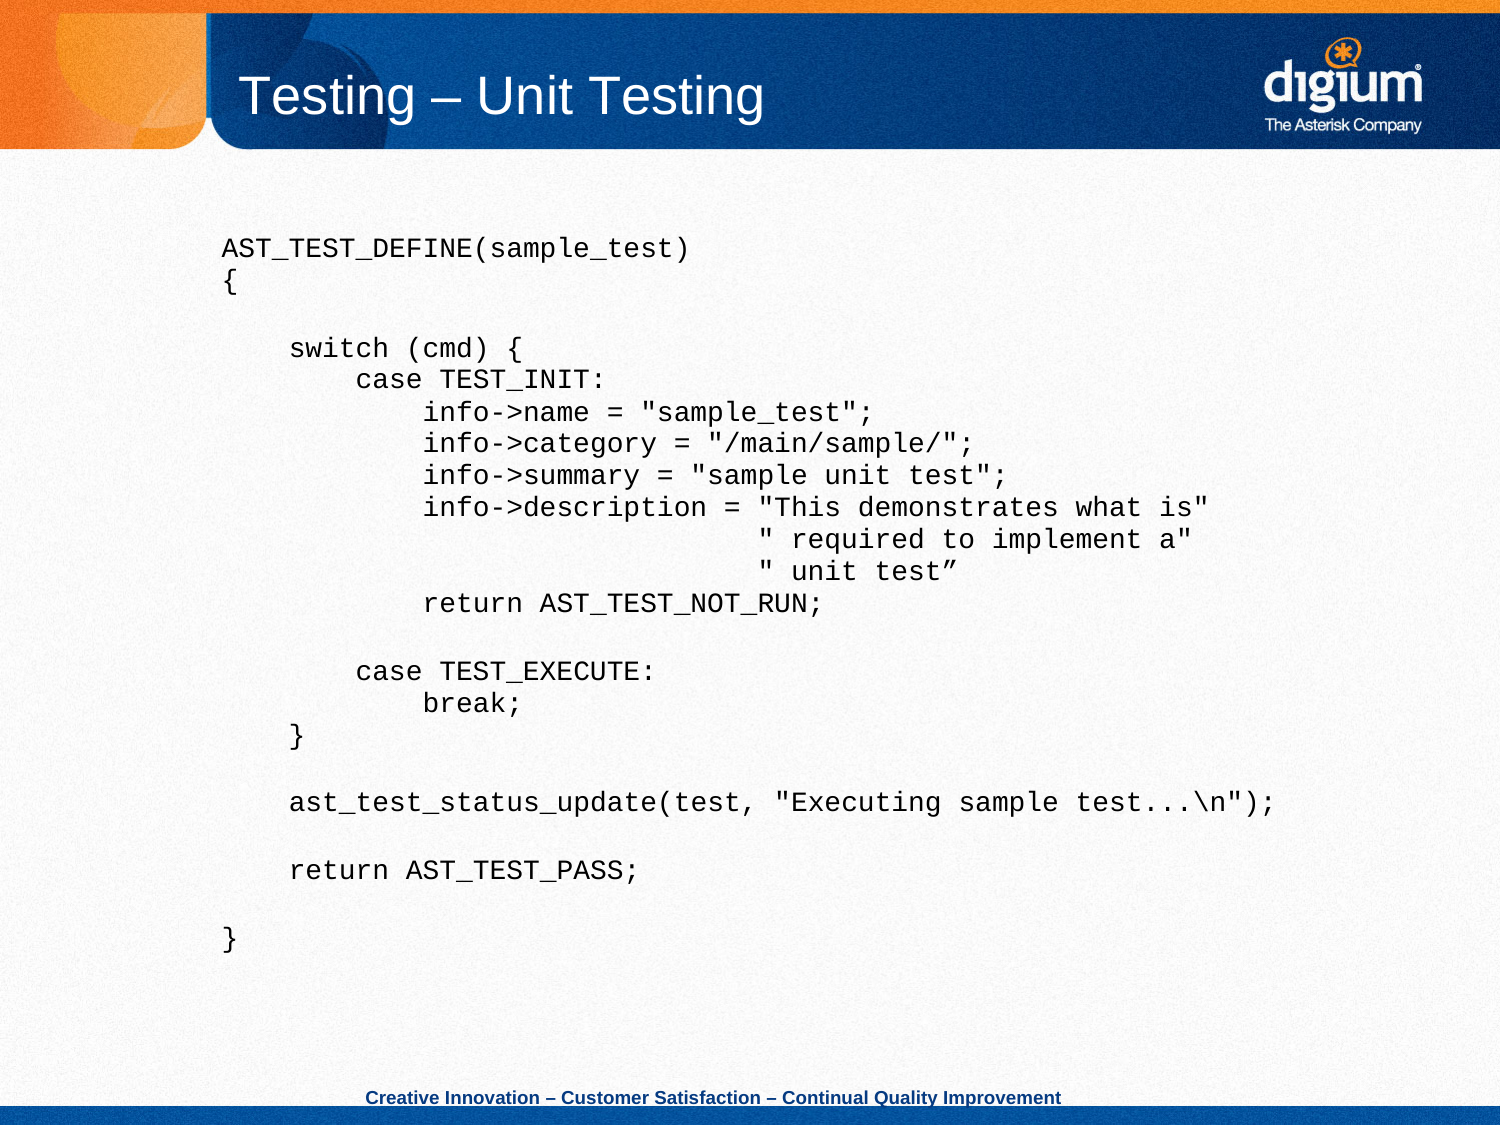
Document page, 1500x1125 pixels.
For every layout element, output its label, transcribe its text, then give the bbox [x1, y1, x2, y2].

title Testing – Unit Testing [238, 27, 1243, 127]
picture [0, 0, 1500, 1125]
list AST_TEST_DEFINE(sample_test) { switch (cmd) { case TEST_INIT: info->name = "sample_test"; info->category = "/main/sample/"; info->summary = "sample unit test"; info->description = "This demonstrates what is" " required to implement a" " unit test” return AST_TEST_NOT_RUN; case TEST_EXECUTE: break; } ast_test_status_update(test, "Executing sample test...\n"); return AST_TEST_PASS; } [206, 224, 1301, 967]
